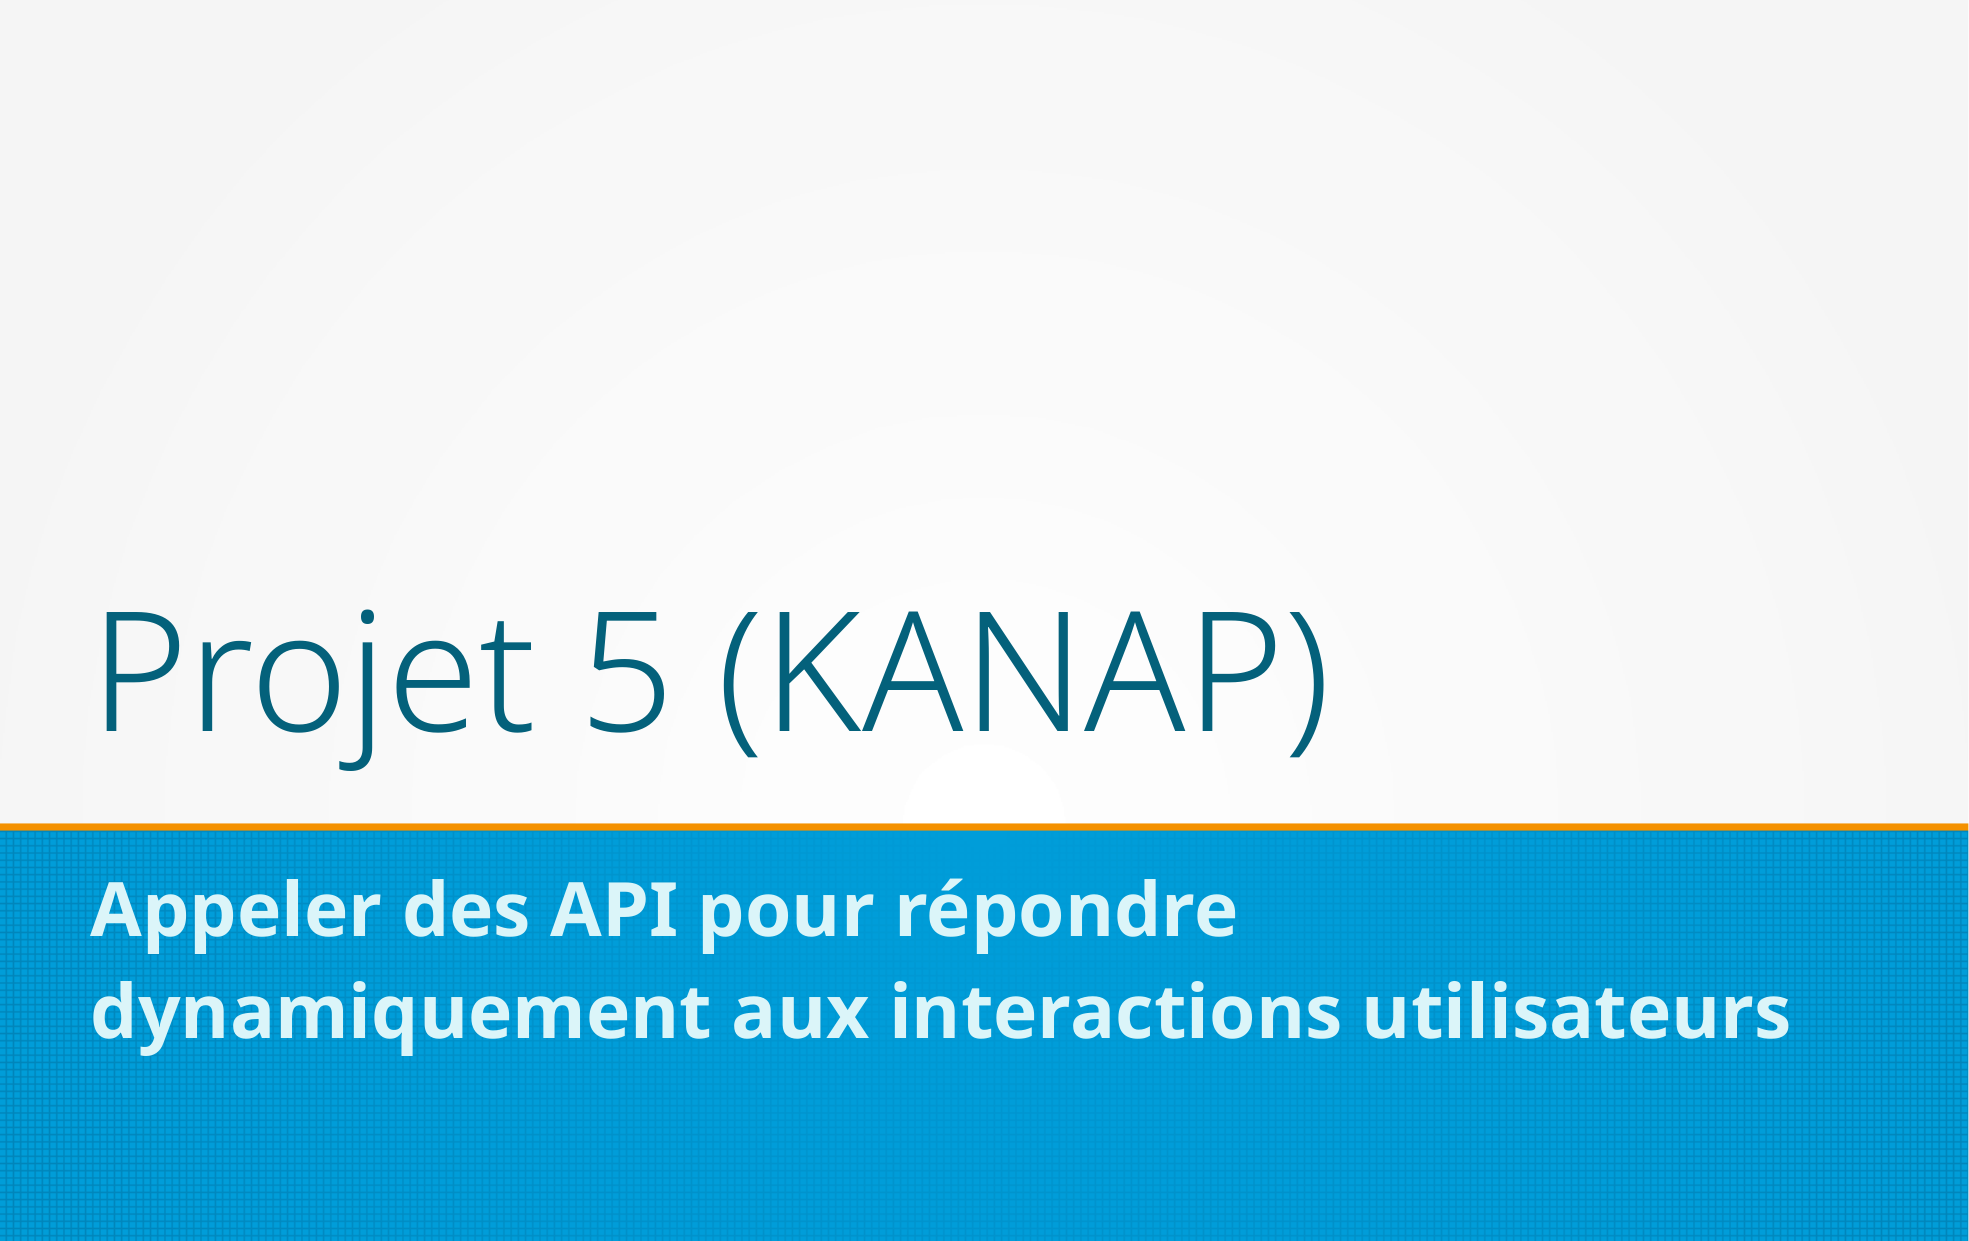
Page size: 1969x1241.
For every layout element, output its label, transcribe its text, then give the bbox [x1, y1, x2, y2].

title Projet 5 (KANAP) [90, 49, 1862, 781]
subtitle Appeler des API pour répondre dynamiquement aux interactions utilisateurs [90, 855, 1861, 1118]
picture [0, 0, 1969, 830]
